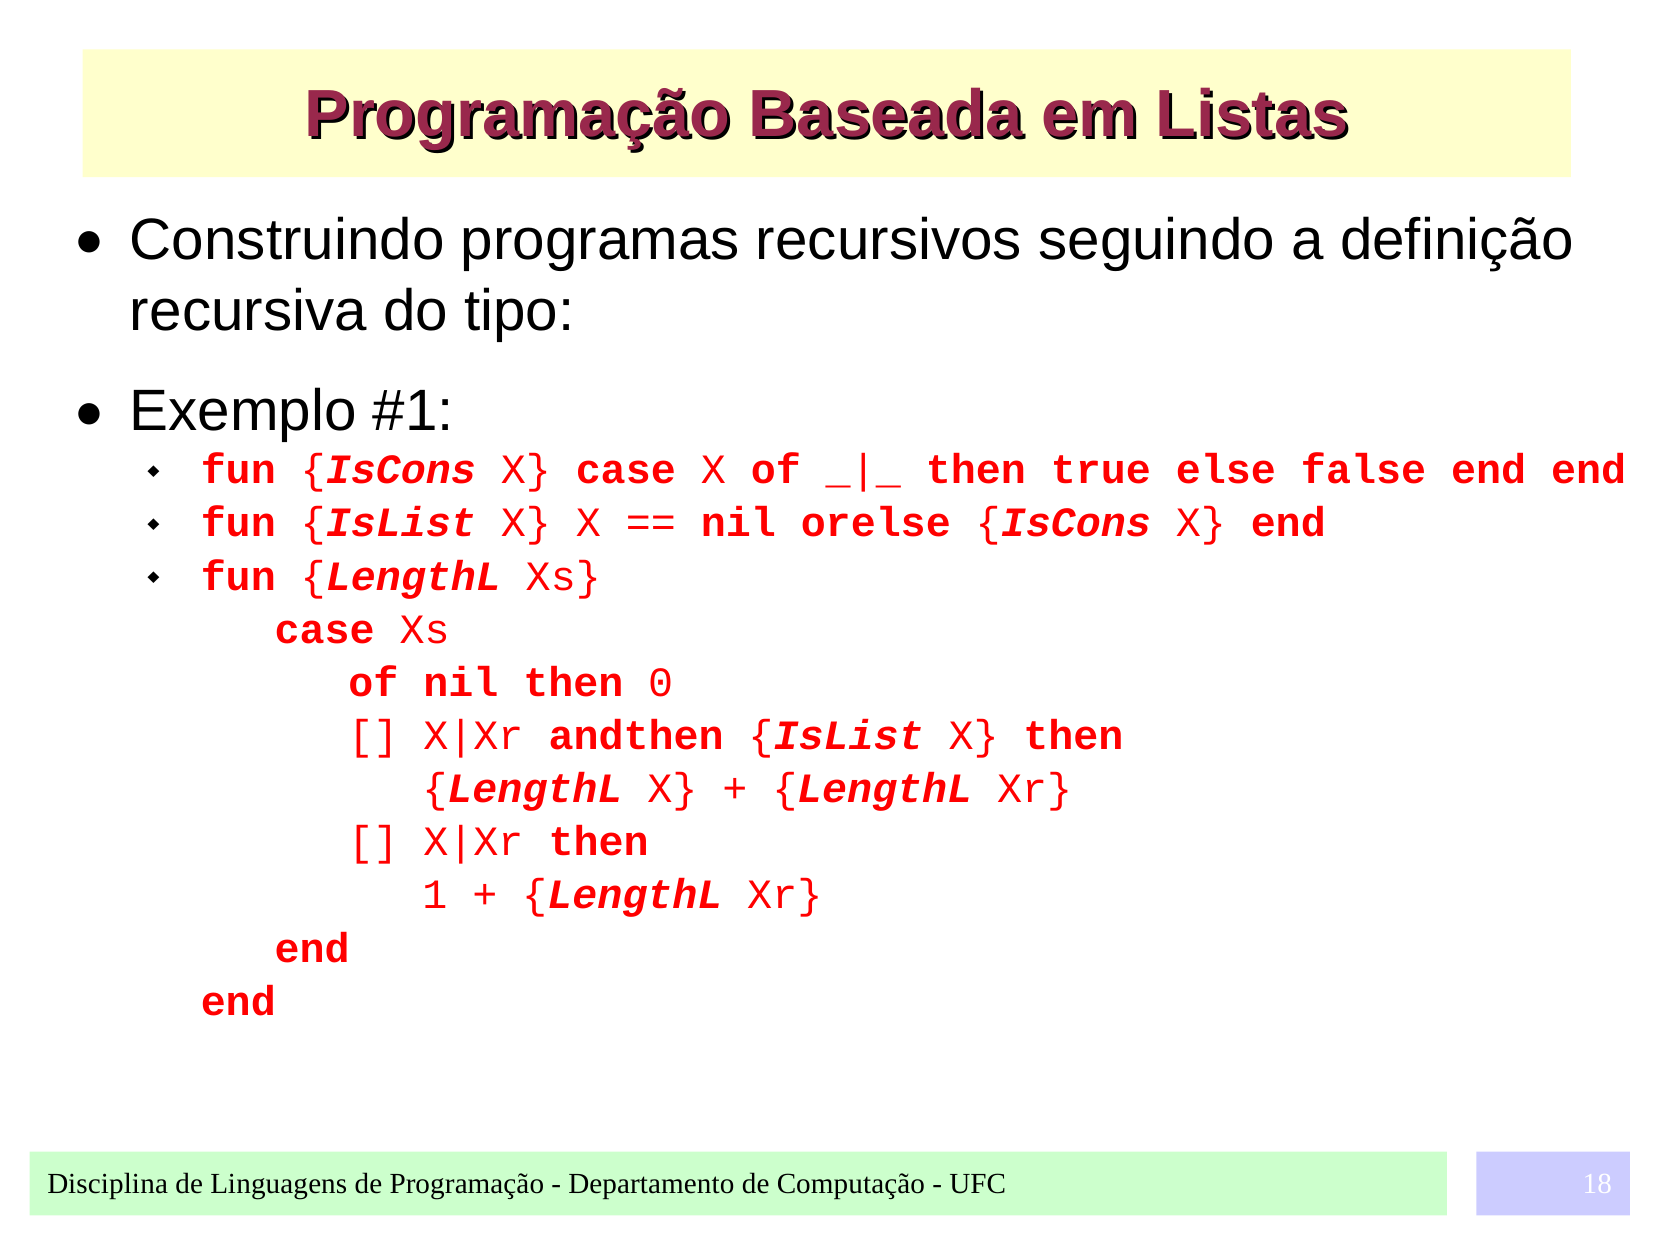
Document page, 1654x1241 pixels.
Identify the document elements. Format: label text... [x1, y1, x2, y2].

title Programação Baseada em Listas [82, 49, 1571, 178]
list Construindo programas recursivos seguindo a definição recursiva do tipo: Exemplo #1: fun {IsCons X} case X of _|_ then true else false end end fun {IsList X} X == nil orelse {IsCons X} end fun {LengthL Xs} case Xs of nil then 0 [] X|Xr andthen {IsList X} then {LengthL X} + {LengthL Xr} [] X|Xr then 1 + {LengthL Xr} end end [59, 206, 1654, 1208]
